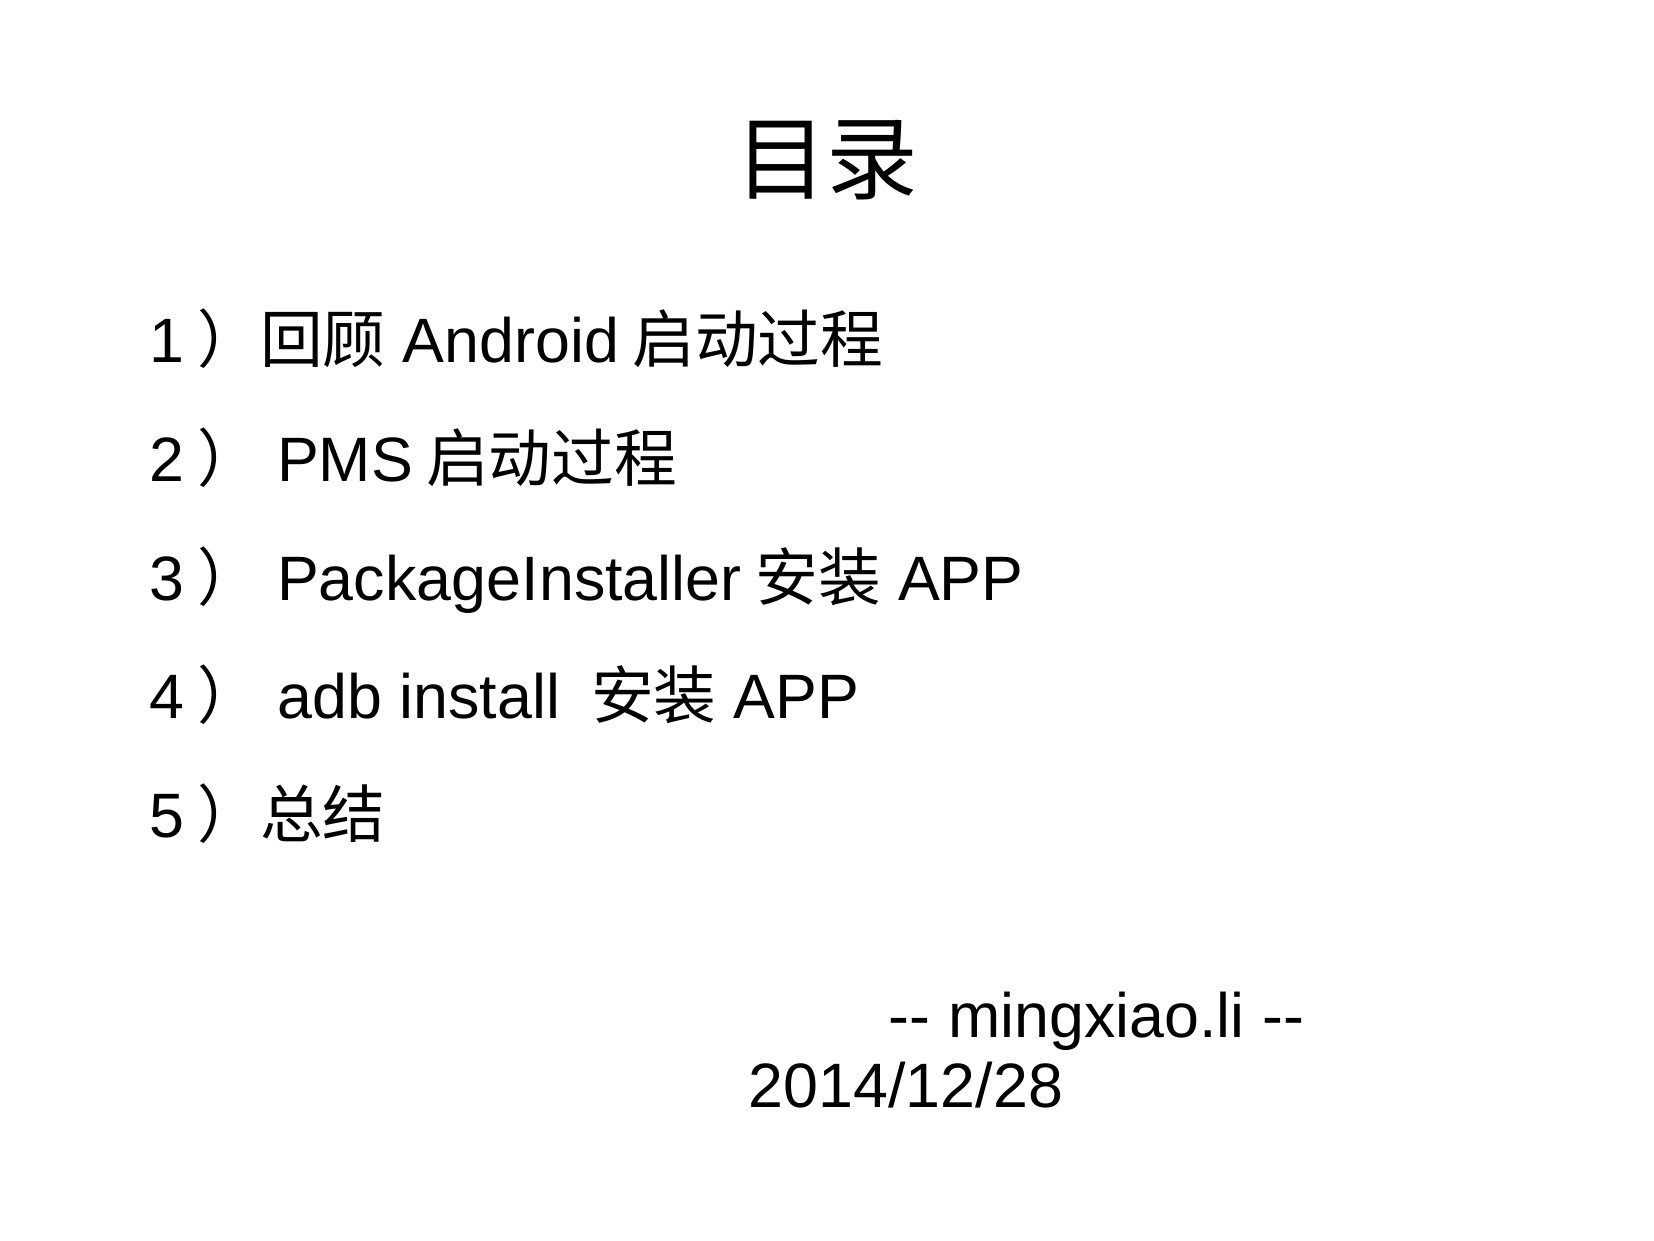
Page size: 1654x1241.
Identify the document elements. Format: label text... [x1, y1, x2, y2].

list 1）回顾Android启动过程 2）PMS启动过程 3）PackageInstaller安装APP 4）adb install 安装APP 5）总结 -- mingxiao.li -- 2014/12/28 [82, 290, 1538, 1126]
title 目录 [82, 49, 1571, 257]
